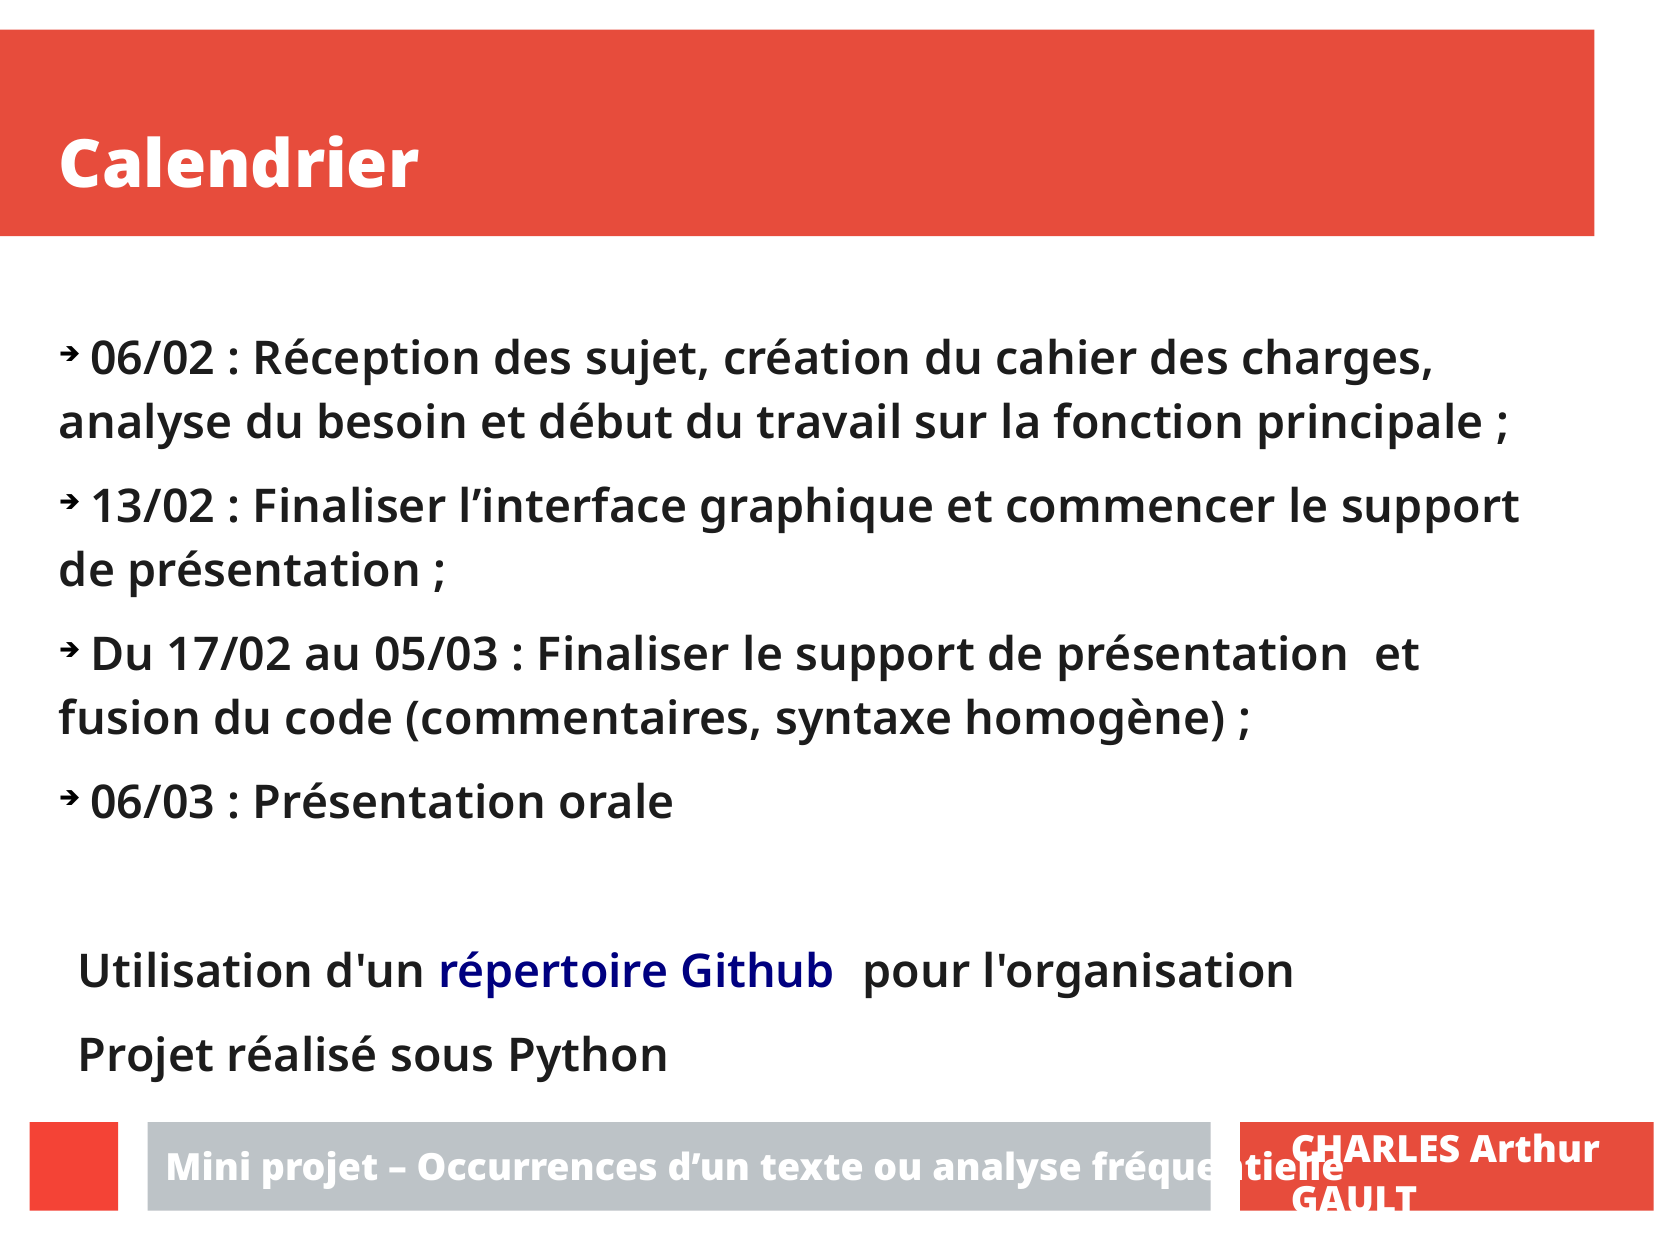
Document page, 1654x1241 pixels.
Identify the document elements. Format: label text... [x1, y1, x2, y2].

title Calendrier [59, 59, 1595, 207]
list 06/02 : Réception des sujet, création du cahier des charges, analyse du besoin et début du travail sur la fonction principale ; 13/02 : Finaliser l’interface graphique et commencer le support de présentation ; Du 17/02 au 05/03 : Finaliser le support de présentation et fusion du code (commentaires, syntaxe homogène) ; 06/03 : Présentation orale Utilisation d'un répertoire Github pour l'organisation Projet réalisé sous Python [59, 324, 1565, 1093]
